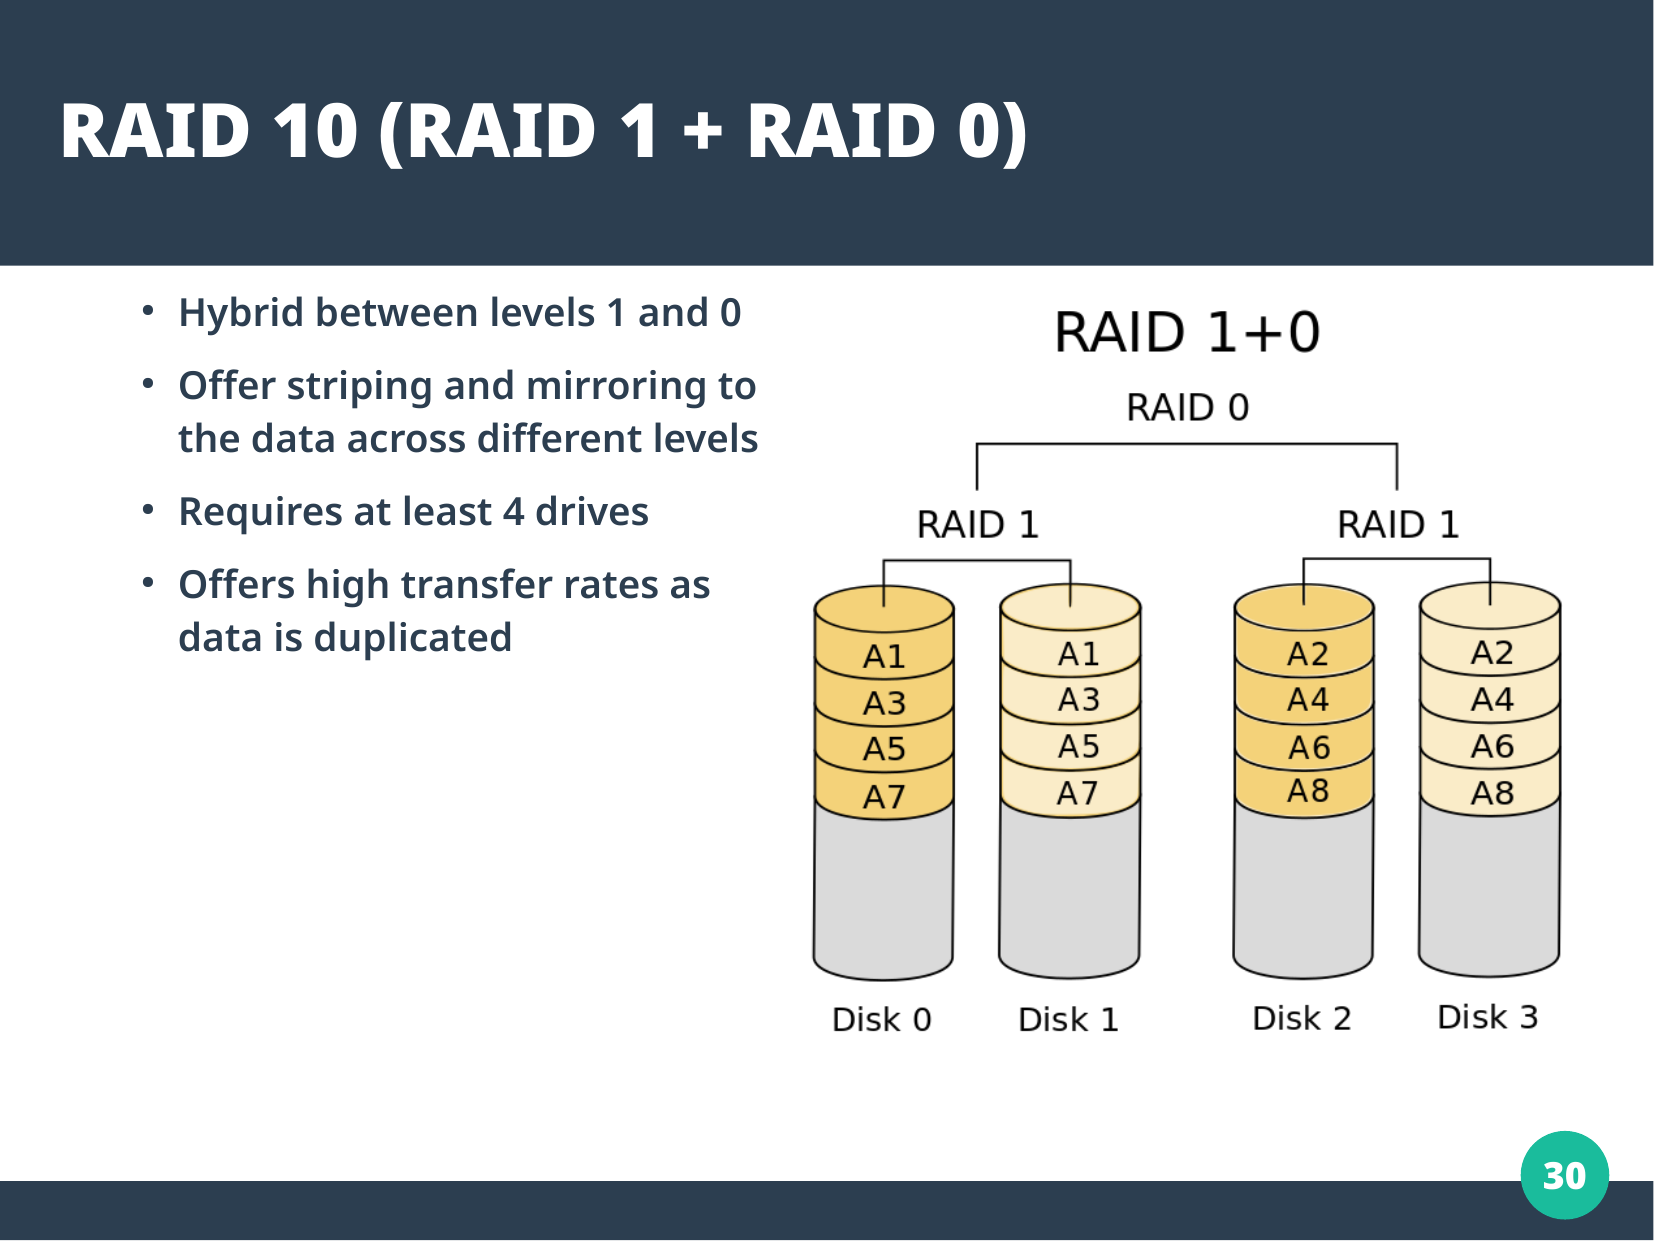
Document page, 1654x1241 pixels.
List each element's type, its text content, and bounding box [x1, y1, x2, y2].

title RAID 10 (RAID 1 + RAID 0) [59, 49, 1595, 207]
picture [795, 284, 1576, 1066]
list Hybrid between levels 1 and 0 Offer striping and mirroring to the data across different levels Requires at least 4 drives Offers high transfer rates as data is duplicated [128, 285, 795, 741]
